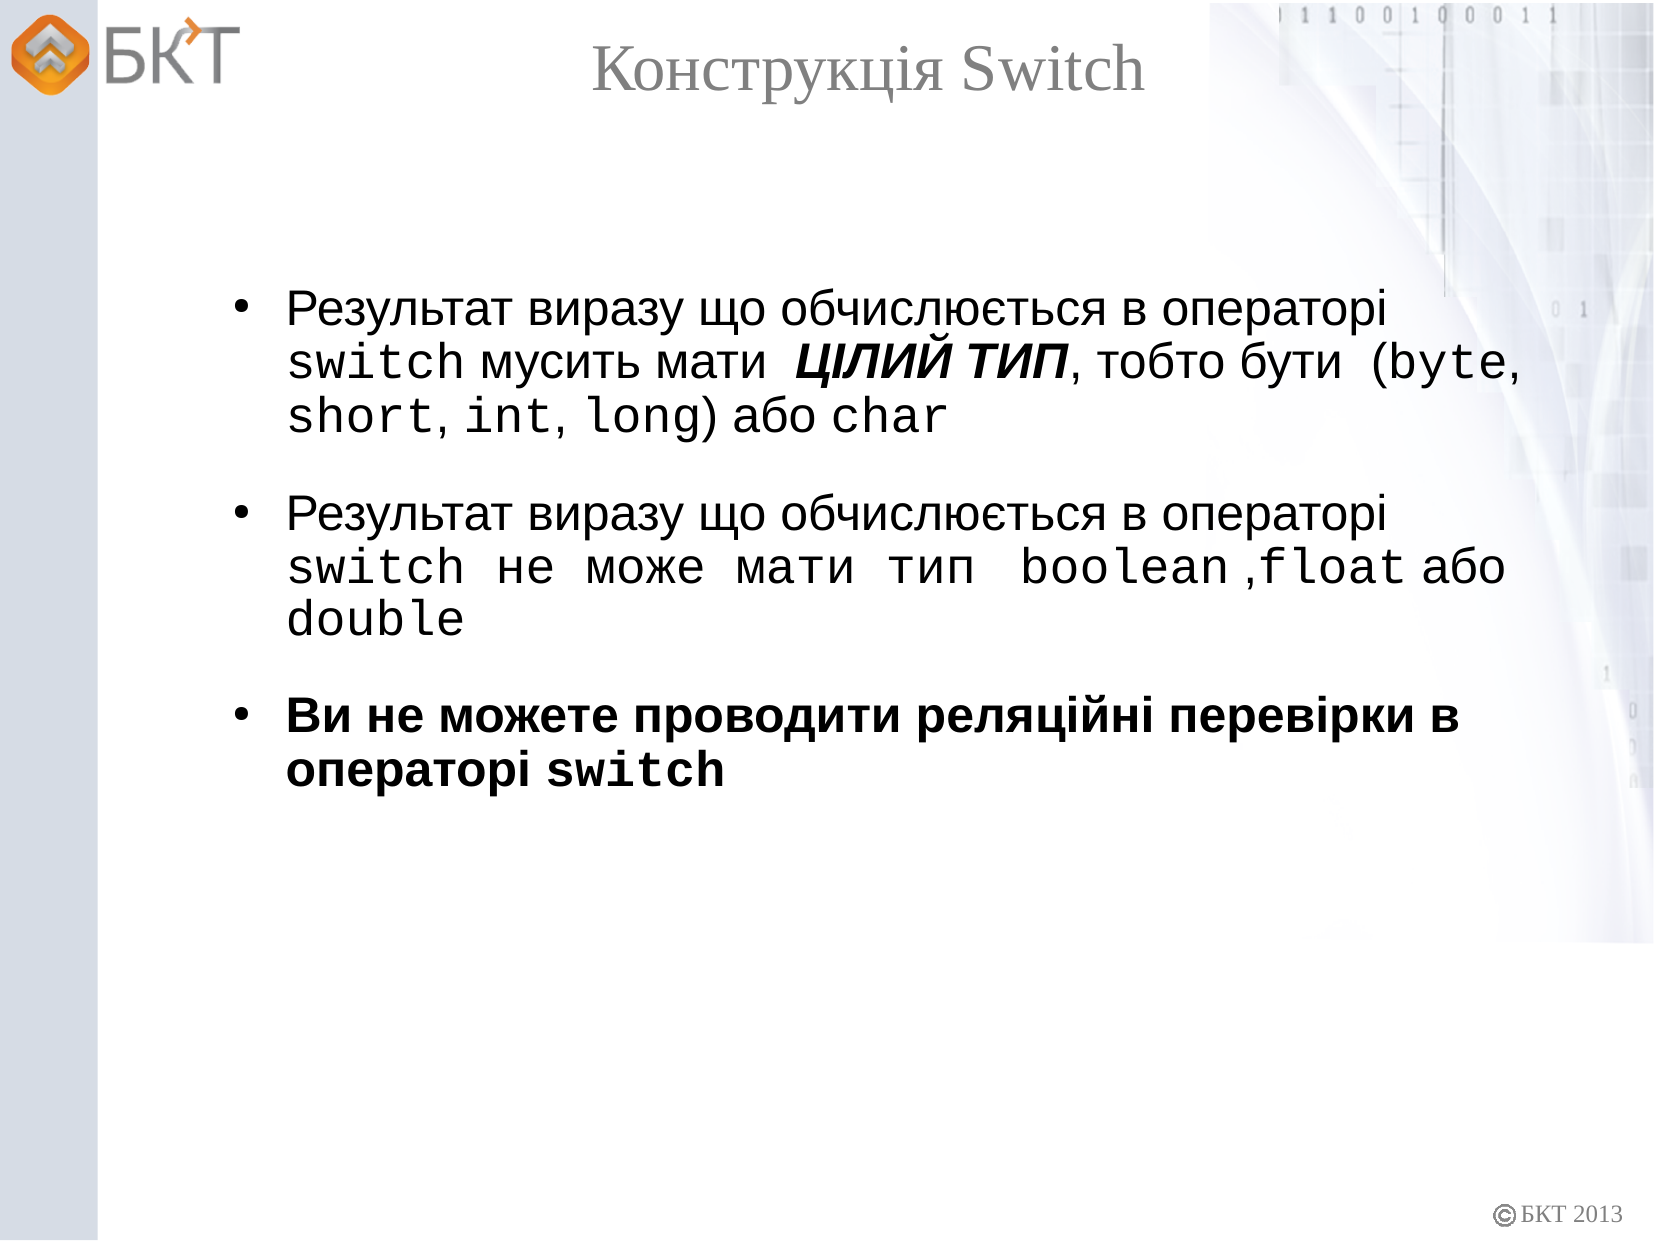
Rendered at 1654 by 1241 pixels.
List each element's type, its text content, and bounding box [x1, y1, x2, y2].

picture [1493, 1199, 1500, 1231]
text_box БКТ 2013 [1500, 1195, 1651, 1241]
list Результат виразу що обчислюється в операторі switch мусить мати ЦІЛИЙ ТИП, тобто бути (byte, short, int, long) або char Результат виразу що обчислюється в операторі switch не може мати тип boolean ,float або double Ви не можете проводити реляційні перевірки в операторі switch [200, 277, 1576, 966]
text_box Конструкція Switch [270, 30, 1486, 119]
picture [1095, 3, 1654, 1129]
text_box [0, 0, 98, 1241]
picture [4, 9, 250, 97]
